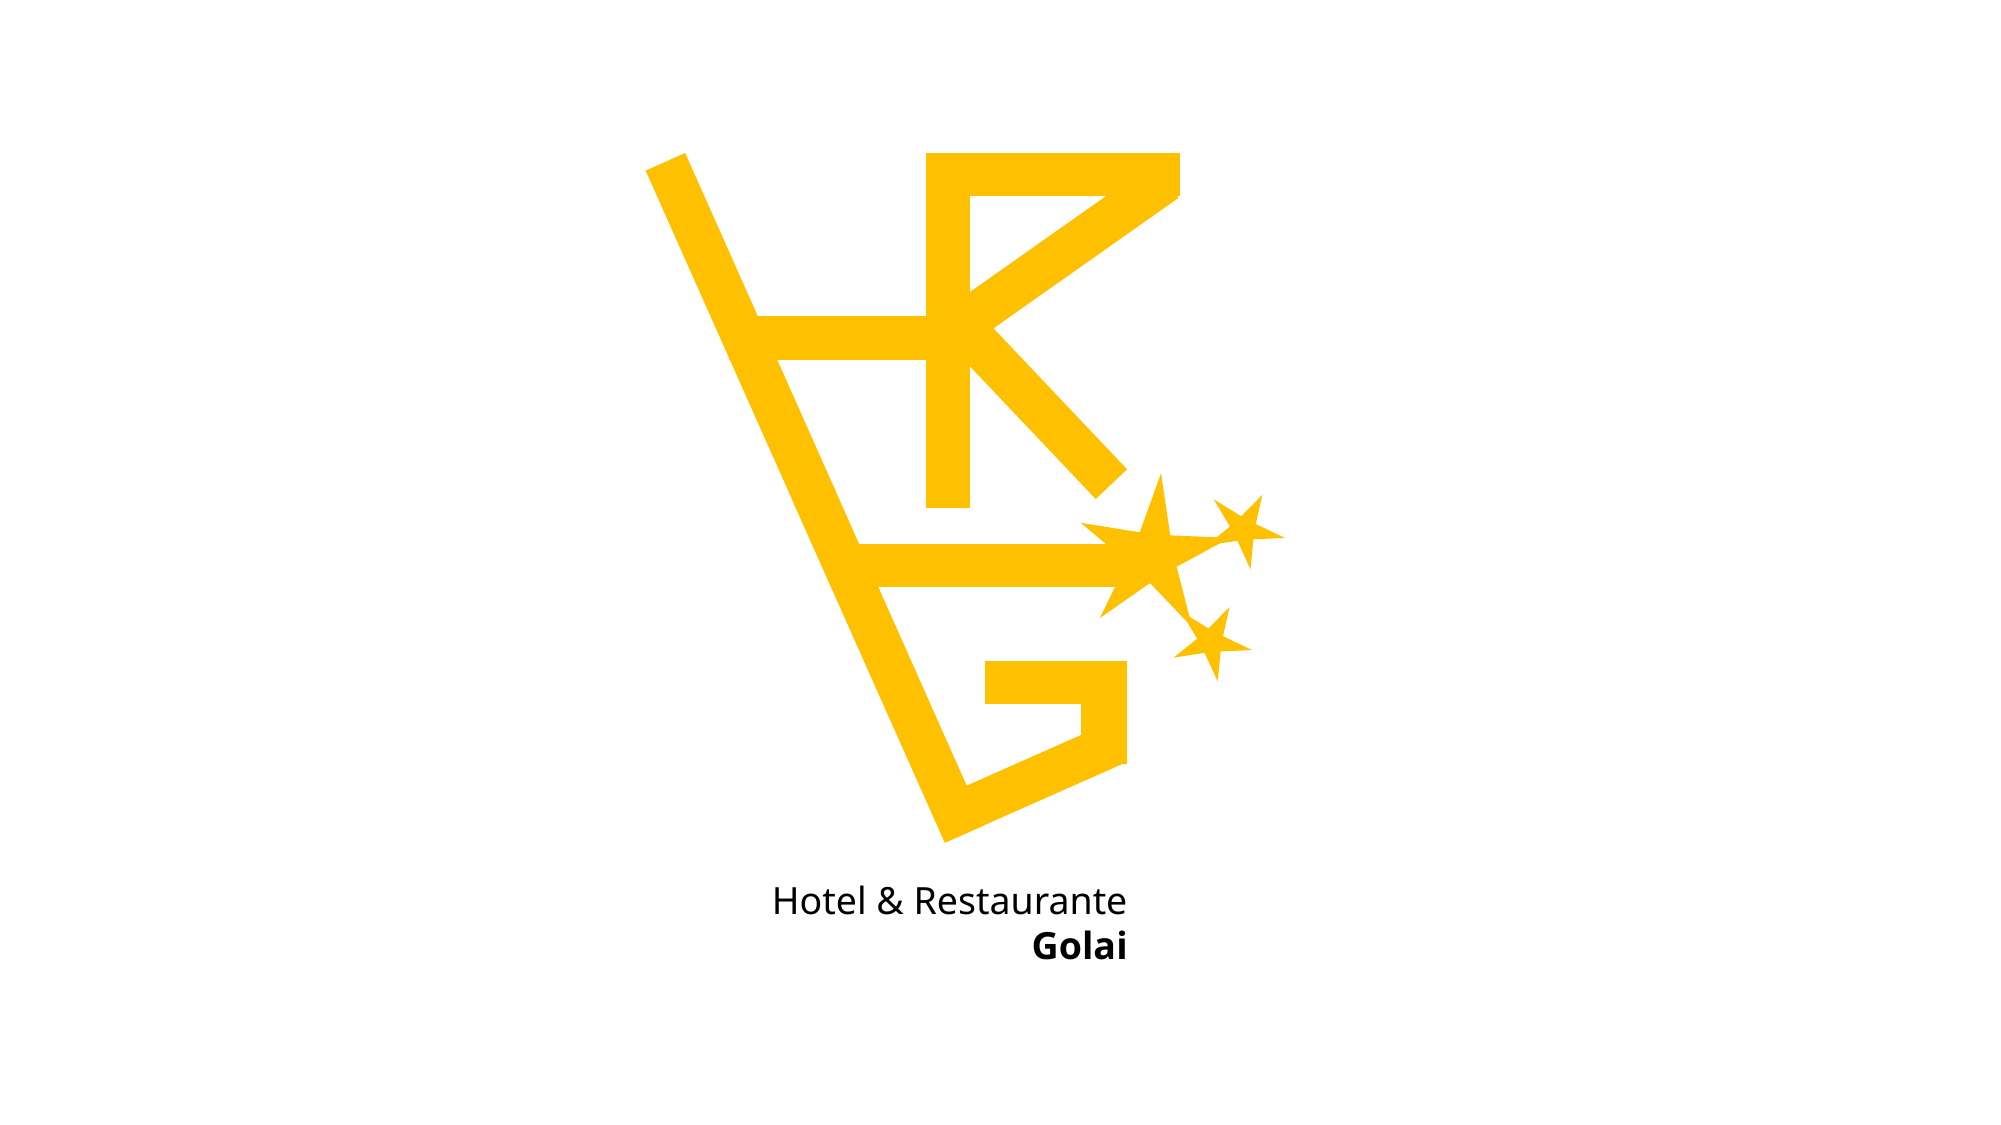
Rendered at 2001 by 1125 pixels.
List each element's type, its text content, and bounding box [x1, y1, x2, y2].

text_box [645, 153, 1285, 843]
text_box Hotel & Restaurante Golai [756, 869, 1244, 931]
